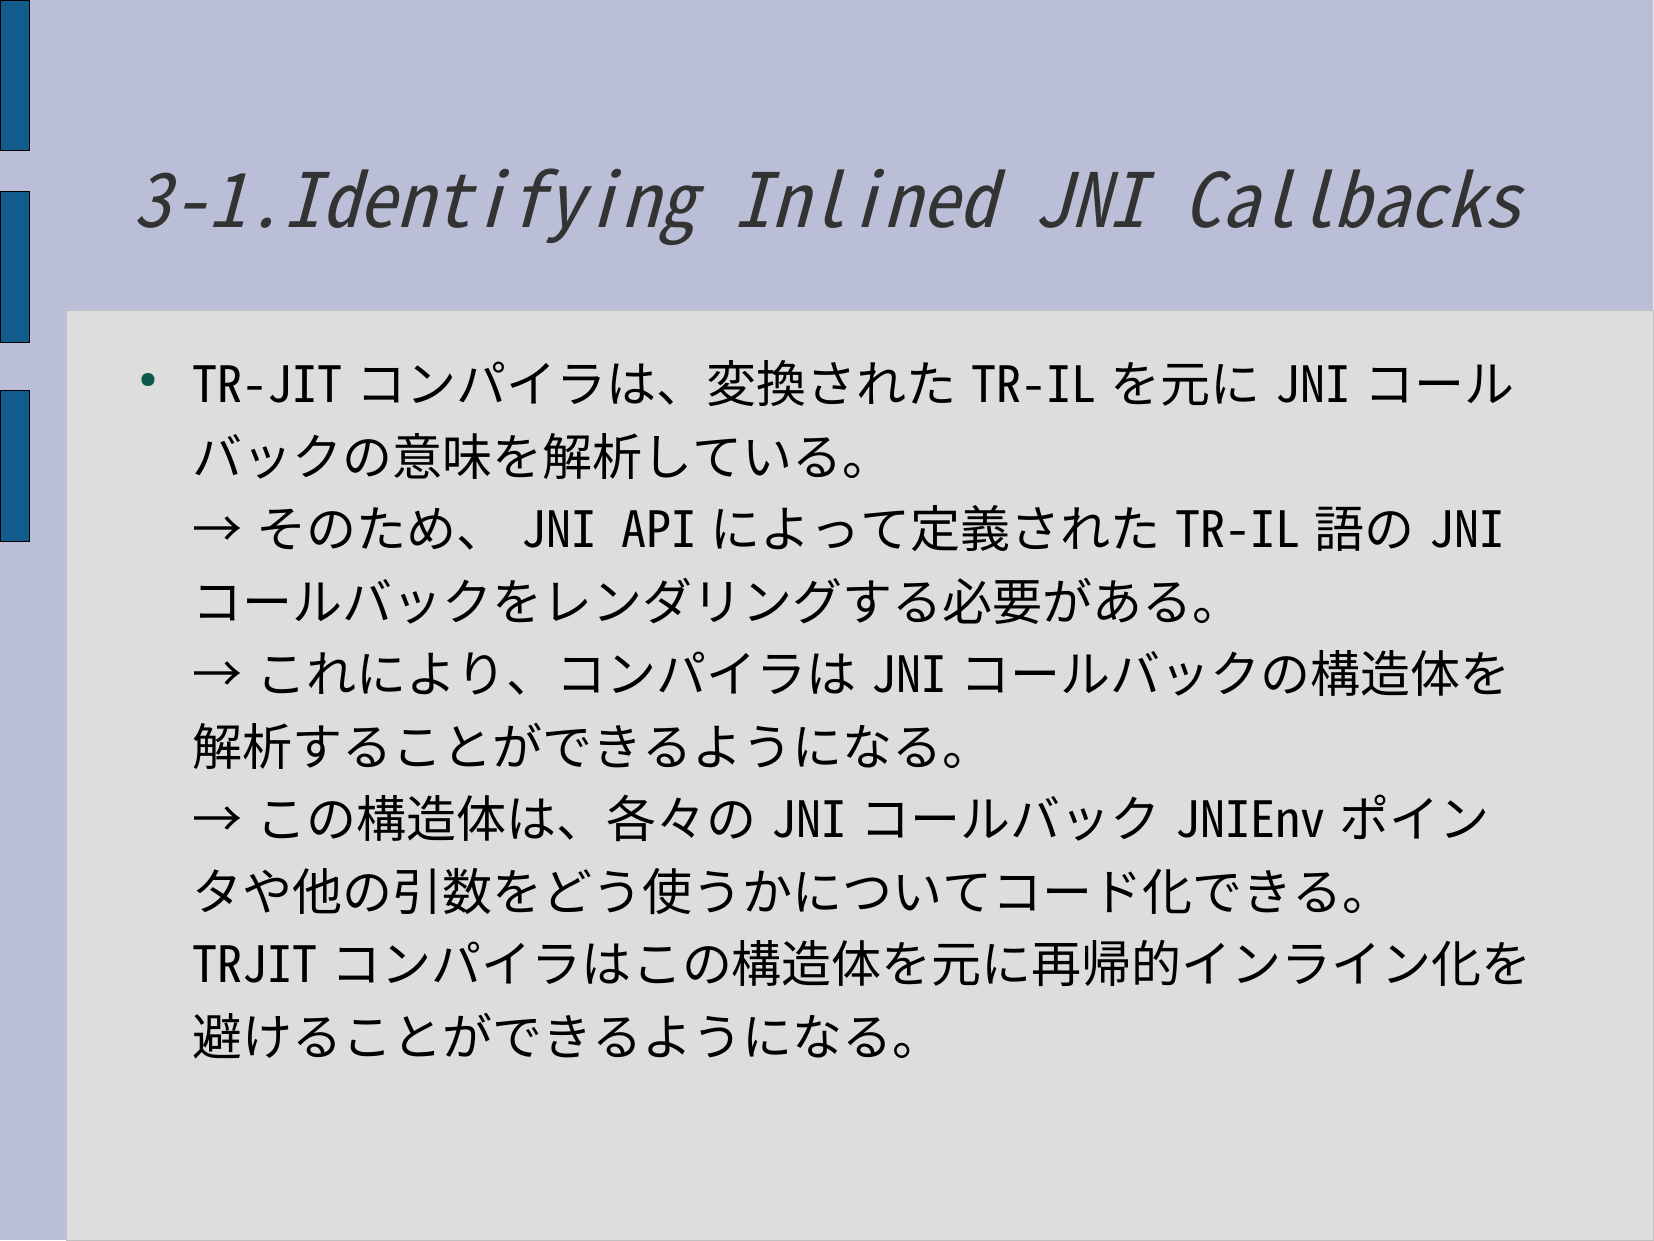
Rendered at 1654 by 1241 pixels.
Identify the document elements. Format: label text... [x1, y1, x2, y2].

title 3-1.Identifying Inlined JNI Callbacks [121, 91, 1534, 299]
list TR-JITコンパイラは、変換されたTR-ILを元にJNIコールバックの意味を解析している。 →そのため、JNI APIによって定義されたTR-IL語のJNIコールバックをレンダリングする必要がある。 →これにより、コンパイラはJNIコールバックの構造体を解析することができるようになる。 →この構造体は、各々のJNIコールバックJNIEnvポインタや他の引数をどう使うかについてコード化できる。 TRJITコンパイラはこの構造体を元に再帰的インライン化を避けることができるようになる。 [121, 344, 1534, 1127]
